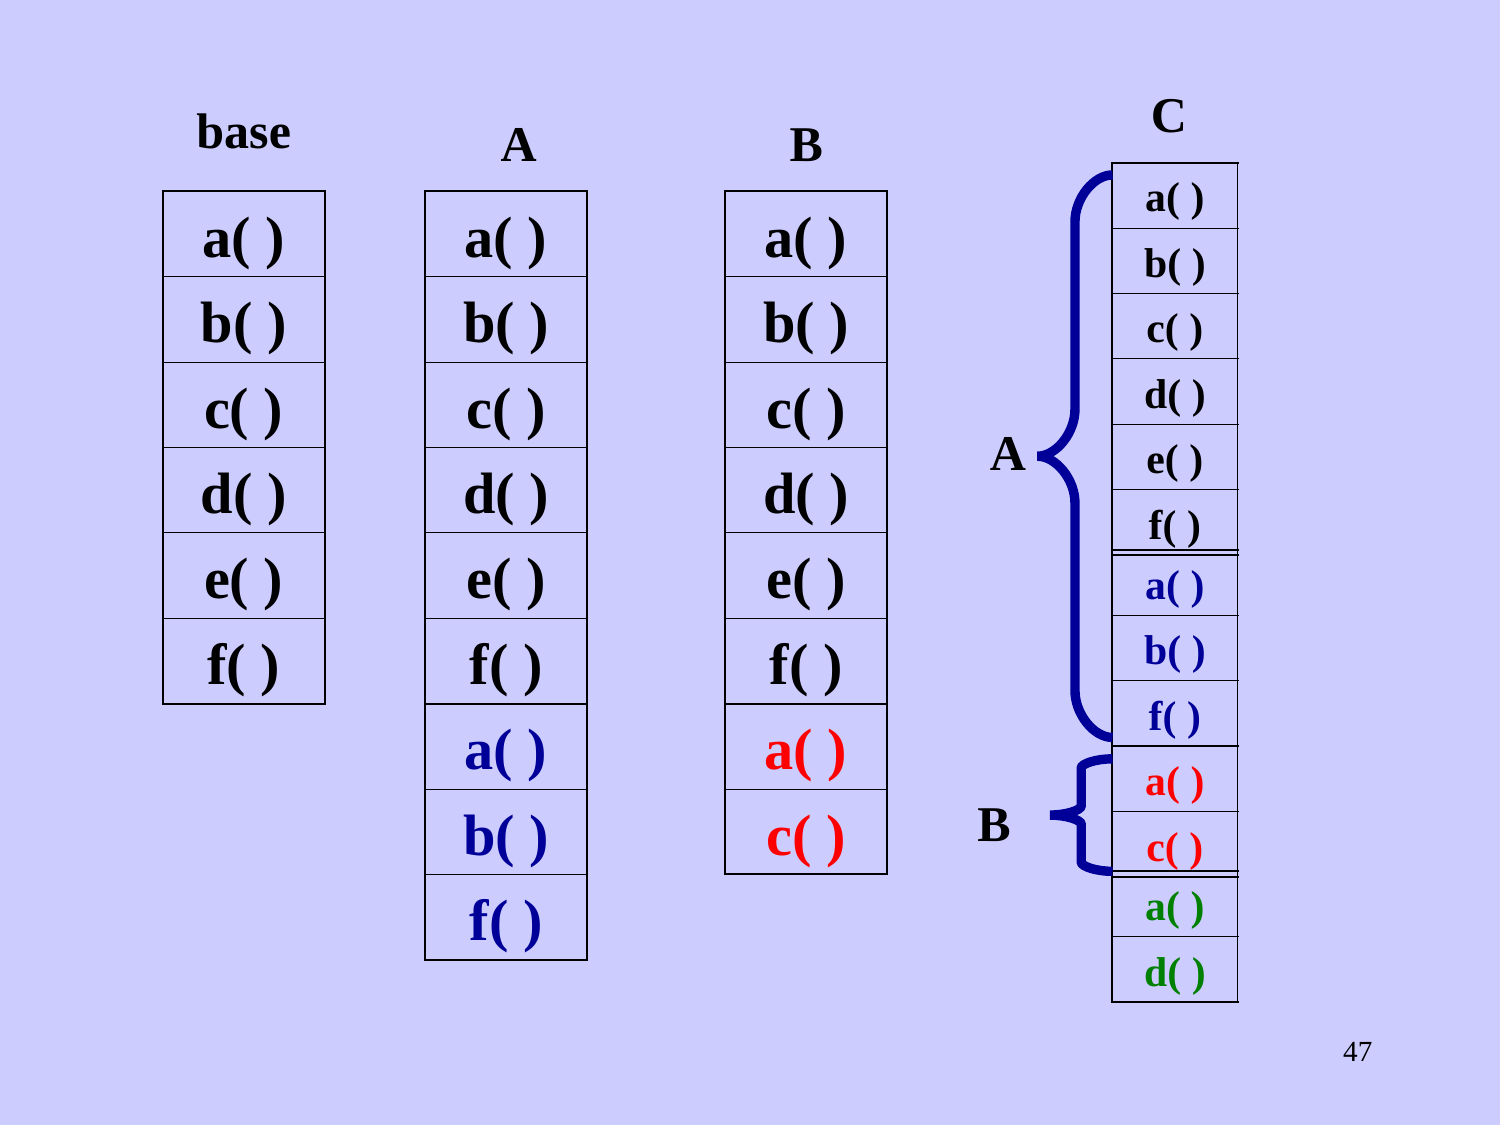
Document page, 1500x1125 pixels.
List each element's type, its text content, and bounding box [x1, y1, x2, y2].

table_cell b( ) [726, 277, 886, 362]
table_cell e( ) [164, 533, 324, 618]
table_cell e( ) [726, 533, 886, 618]
table_cell c( ) [426, 363, 586, 447]
table_cell d( ) [426, 448, 586, 532]
table_cell b( ) [164, 277, 324, 362]
text_box <编号> [1074, 1025, 1388, 1101]
table_cell f( ) [426, 875, 586, 959]
table_cell f( ) [1113, 681, 1237, 745]
text_box A [975, 412, 1051, 488]
table_header a( ) [426, 705, 586, 789]
table_cell b( ) [426, 277, 586, 362]
table_header a( ) [1113, 551, 1237, 615]
text_box B [962, 783, 1051, 860]
table_cell e( ) [1113, 425, 1237, 489]
text_box B [724, 103, 888, 180]
text_box base [162, 91, 325, 167]
table_cell b( ) [1113, 616, 1237, 680]
table_cell f( ) [1113, 490, 1237, 549]
table_cell c( ) [1113, 812, 1237, 870]
table_header a( ) [1113, 164, 1237, 228]
table_header a( ) [1113, 872, 1237, 936]
table_cell f( ) [164, 619, 324, 703]
text_box A [437, 103, 601, 180]
text_box C [1087, 74, 1251, 151]
table_cell f( ) [726, 619, 886, 703]
table_header a( ) [164, 192, 324, 276]
table_cell c( ) [726, 363, 886, 447]
table_cell b( ) [1113, 229, 1237, 293]
table_cell d( ) [1113, 359, 1237, 424]
table_cell e( ) [426, 533, 586, 618]
table_header a( ) [426, 192, 586, 276]
table_cell d( ) [1113, 937, 1237, 1001]
table_header a( ) [1113, 747, 1237, 811]
table_cell c( ) [164, 363, 324, 447]
table_cell b( ) [426, 790, 586, 874]
table_cell c( ) [1113, 294, 1237, 358]
table_cell d( ) [164, 448, 324, 532]
table_header a( ) [726, 192, 886, 276]
table_cell d( ) [726, 448, 886, 532]
table_header a( ) [726, 705, 886, 789]
table_cell c( ) [726, 790, 886, 873]
table_cell f( ) [426, 619, 586, 703]
